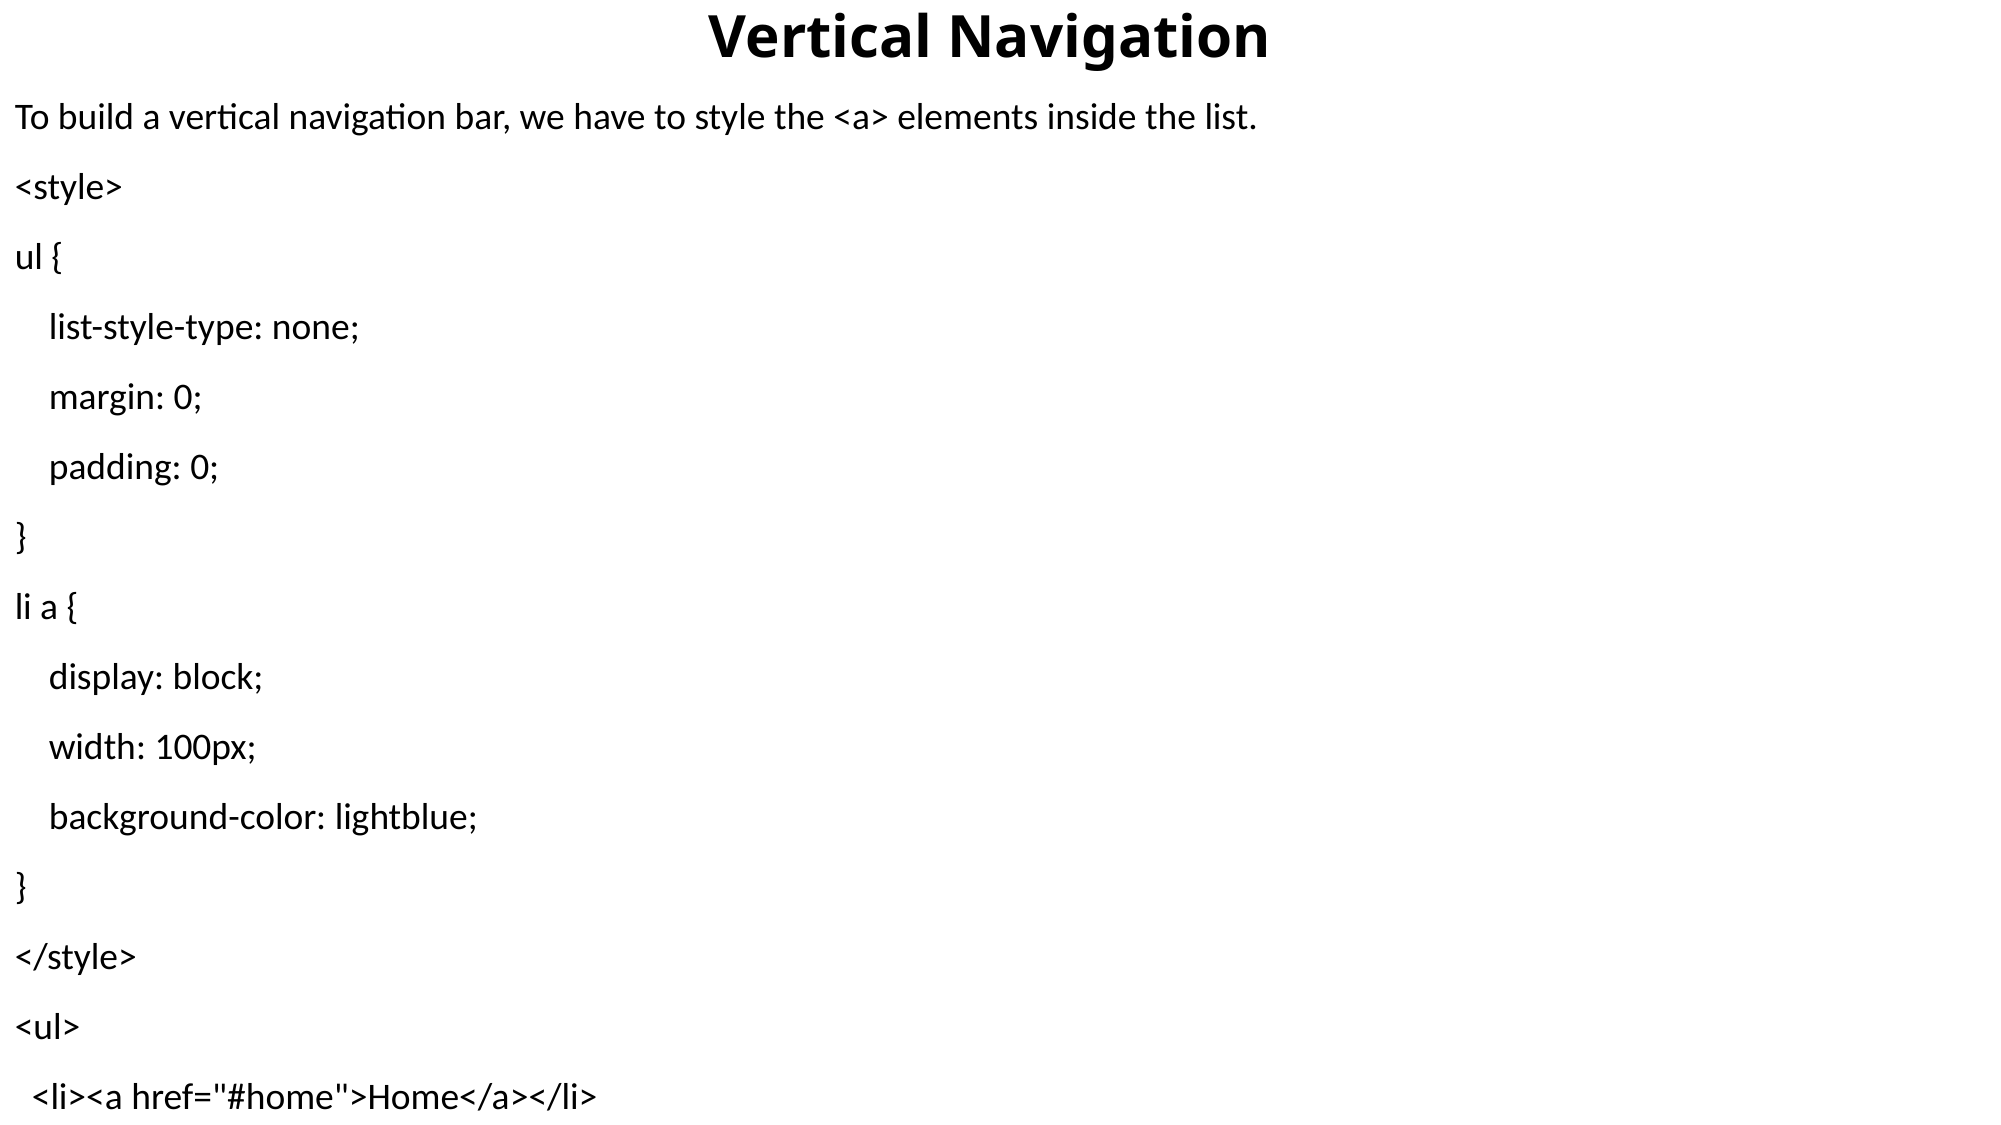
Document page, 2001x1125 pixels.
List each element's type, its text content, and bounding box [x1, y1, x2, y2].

list To build a vertical navigation bar, we have to style the <a> elements inside the list. <style> ul { list-style-type: none; margin: 0; padding: 0; } li a { display: block; width: 100px; background-color: lightblue; } </style> <ul> <li><a href="#home">Home</a></li> <li><a href="#news">News</a></li> </ul> [0, 90, 2000, 1125]
title Vertical Navigation [389, 0, 2000, 90]
